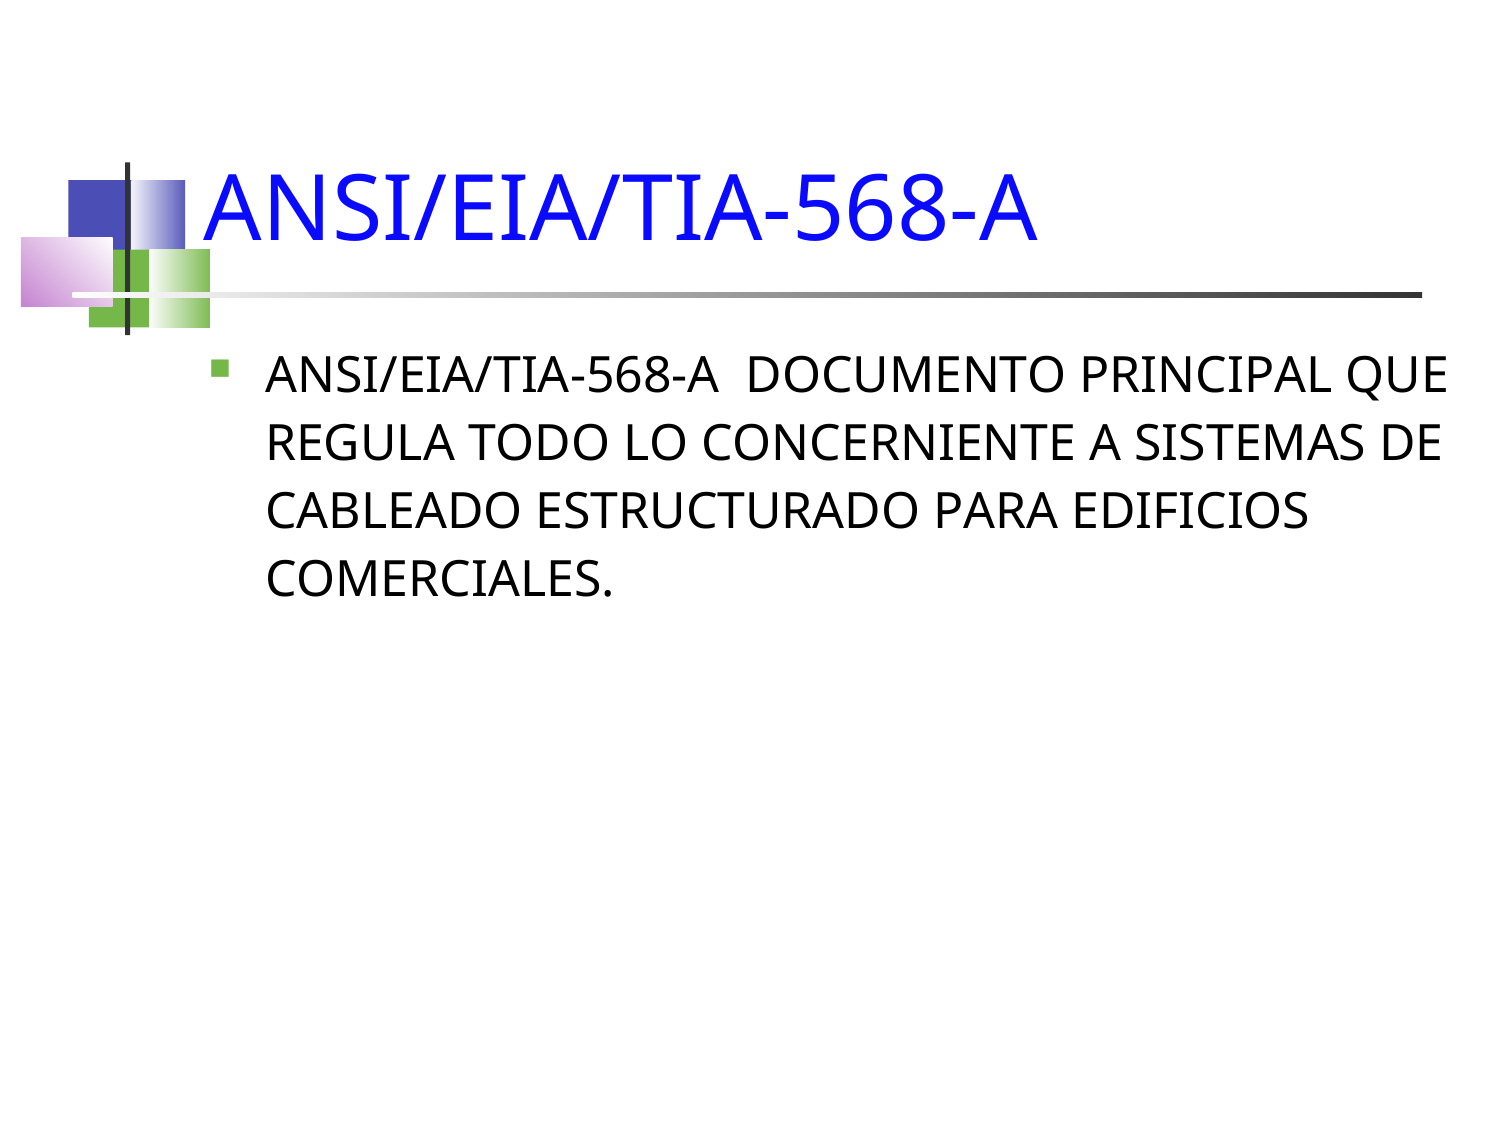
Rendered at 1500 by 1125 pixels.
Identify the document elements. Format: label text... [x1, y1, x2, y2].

list ANSI/EIA/TIA-568-A DOCUMENTO PRINCIPAL QUE REGULA TODO LO CONCERNIENTE A SISTEMAS DE CABLEADO ESTRUCTURADO PARA EDIFICIOS COMERCIALES. [193, 331, 1469, 1007]
title ANSI/EIA/TIA-568-A [188, 35, 1468, 276]
